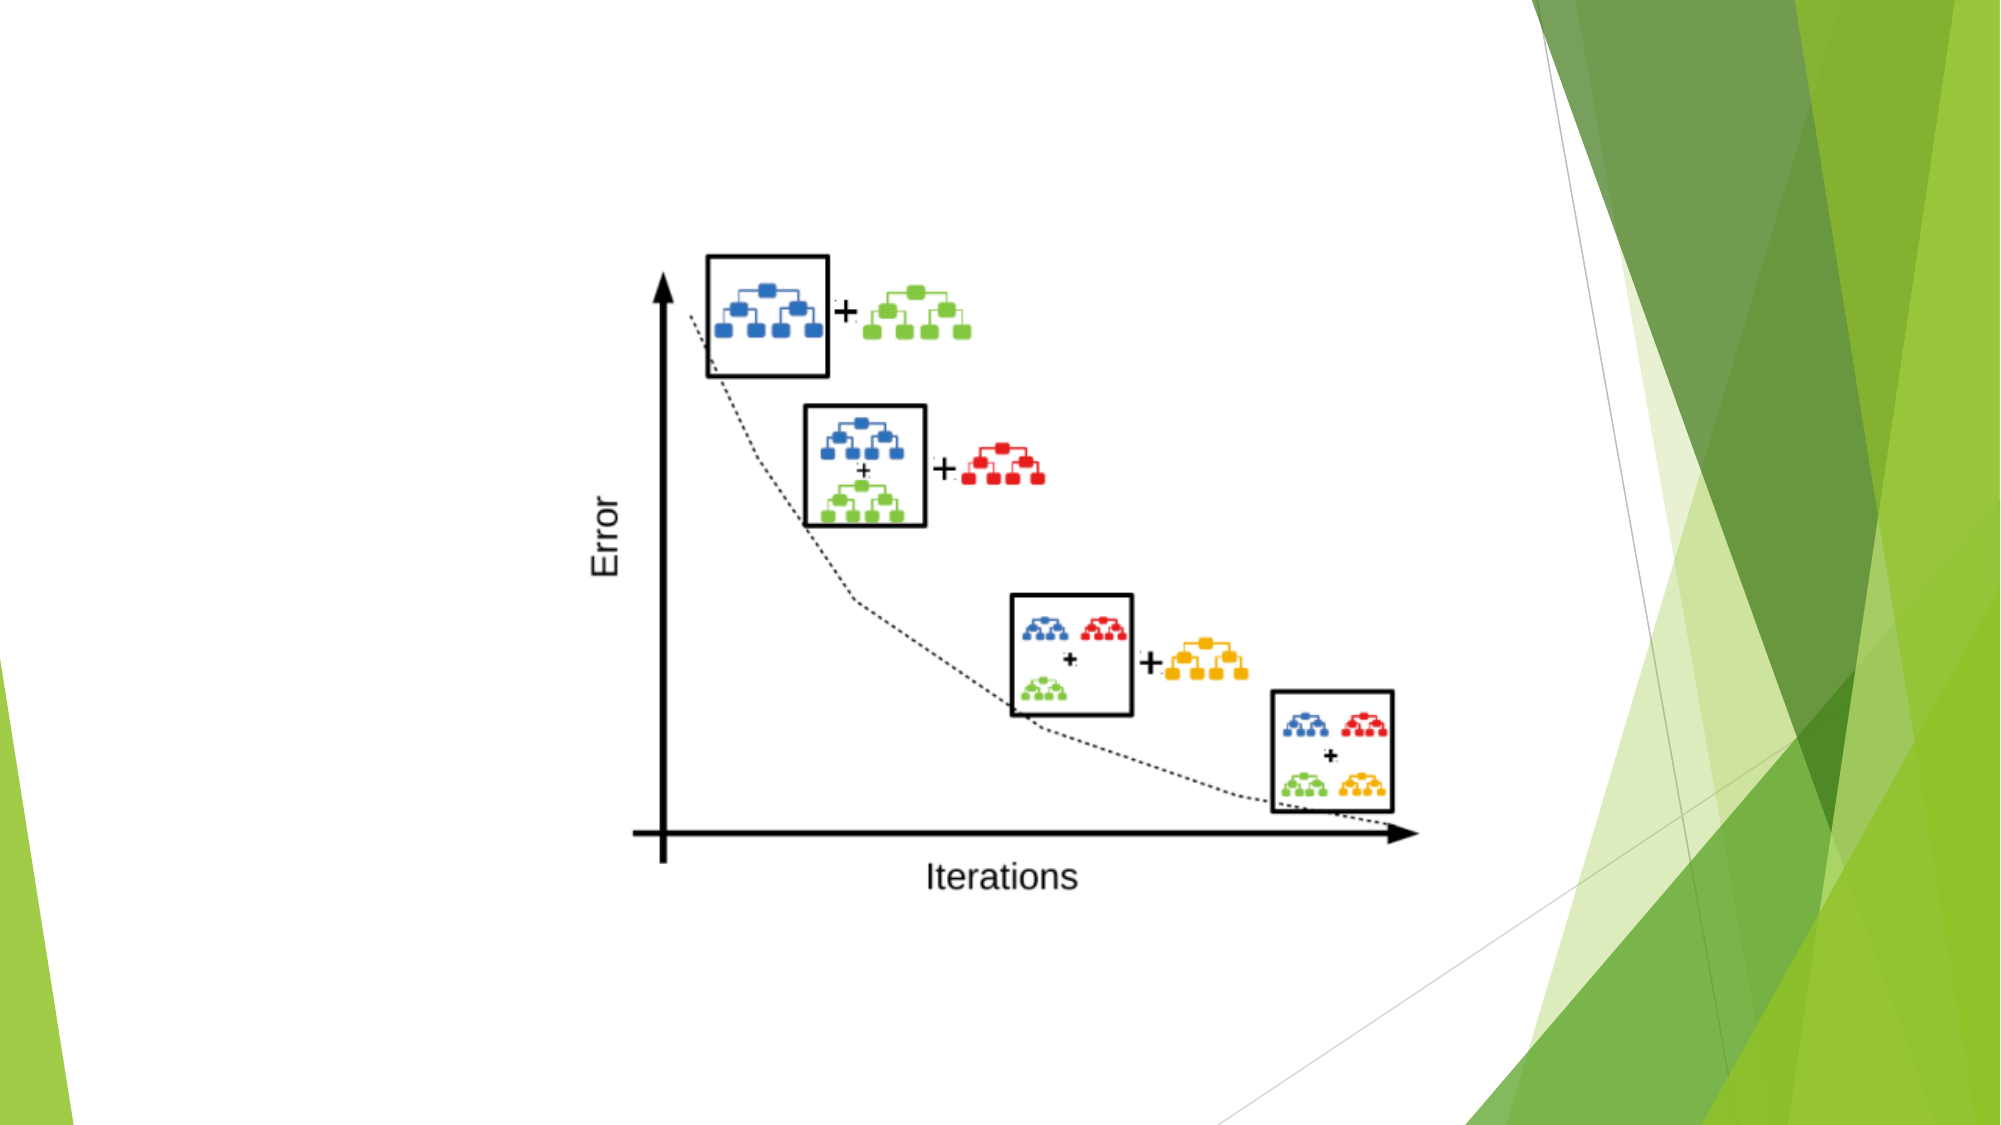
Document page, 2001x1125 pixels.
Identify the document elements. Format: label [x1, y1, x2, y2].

picture [538, 225, 1462, 900]
